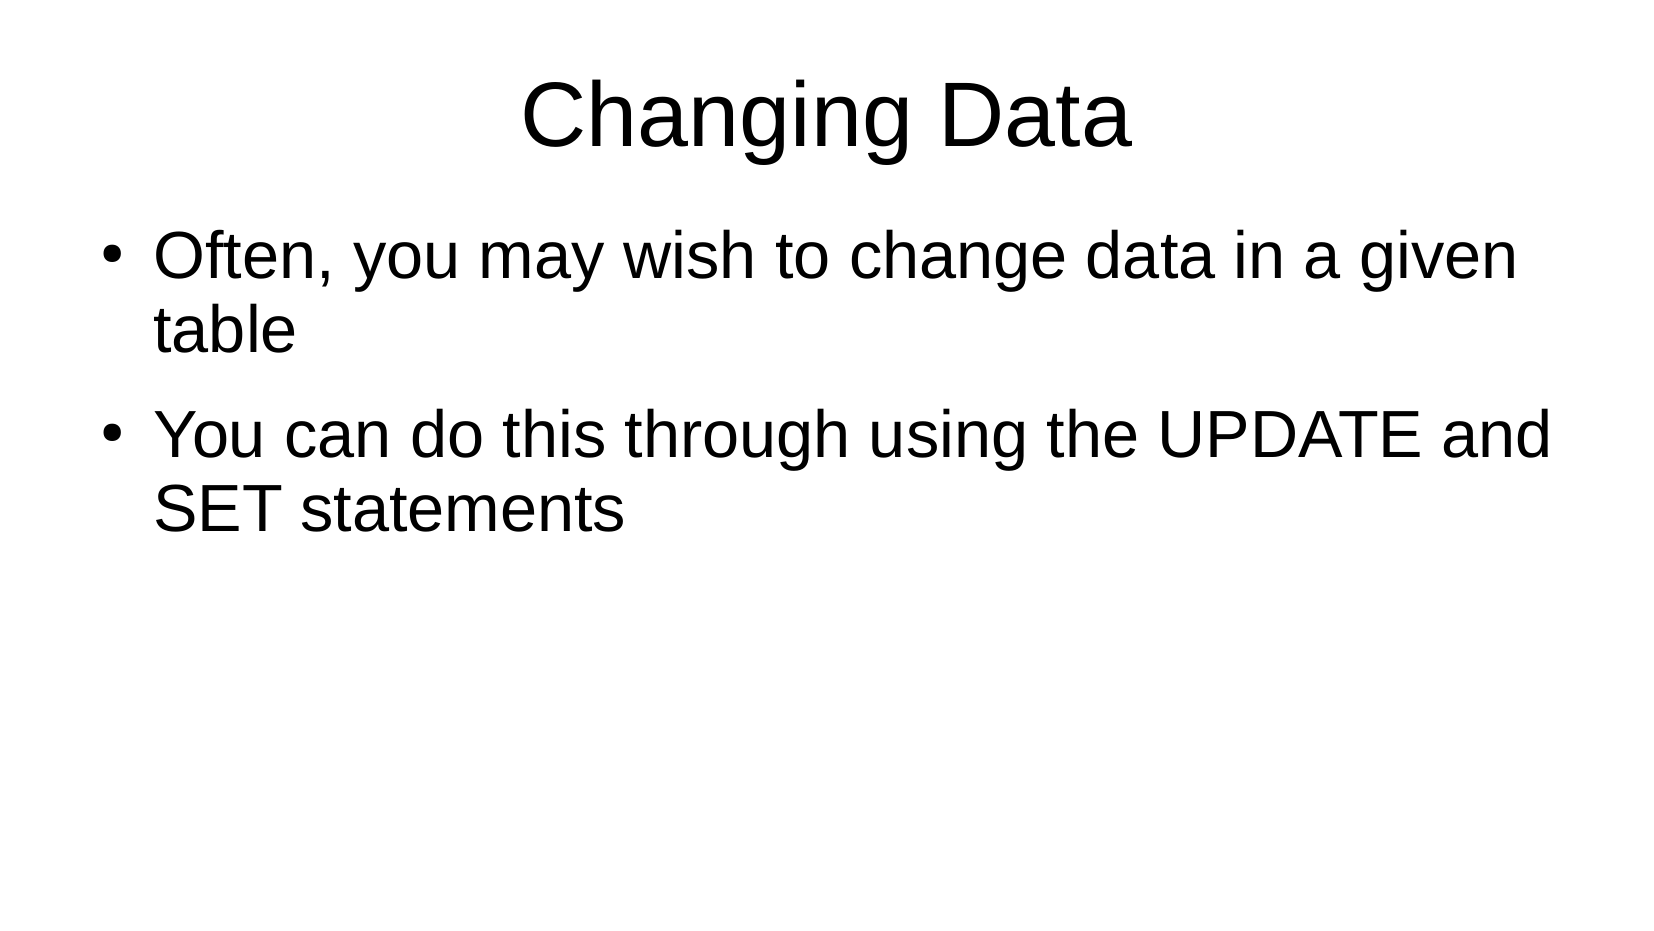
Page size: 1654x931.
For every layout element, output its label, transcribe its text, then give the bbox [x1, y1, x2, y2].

list Often, you may wish to change data in a given table You can do this through using the UPDATE and SET statements [82, 217, 1571, 758]
title Changing Data [82, 37, 1571, 193]
